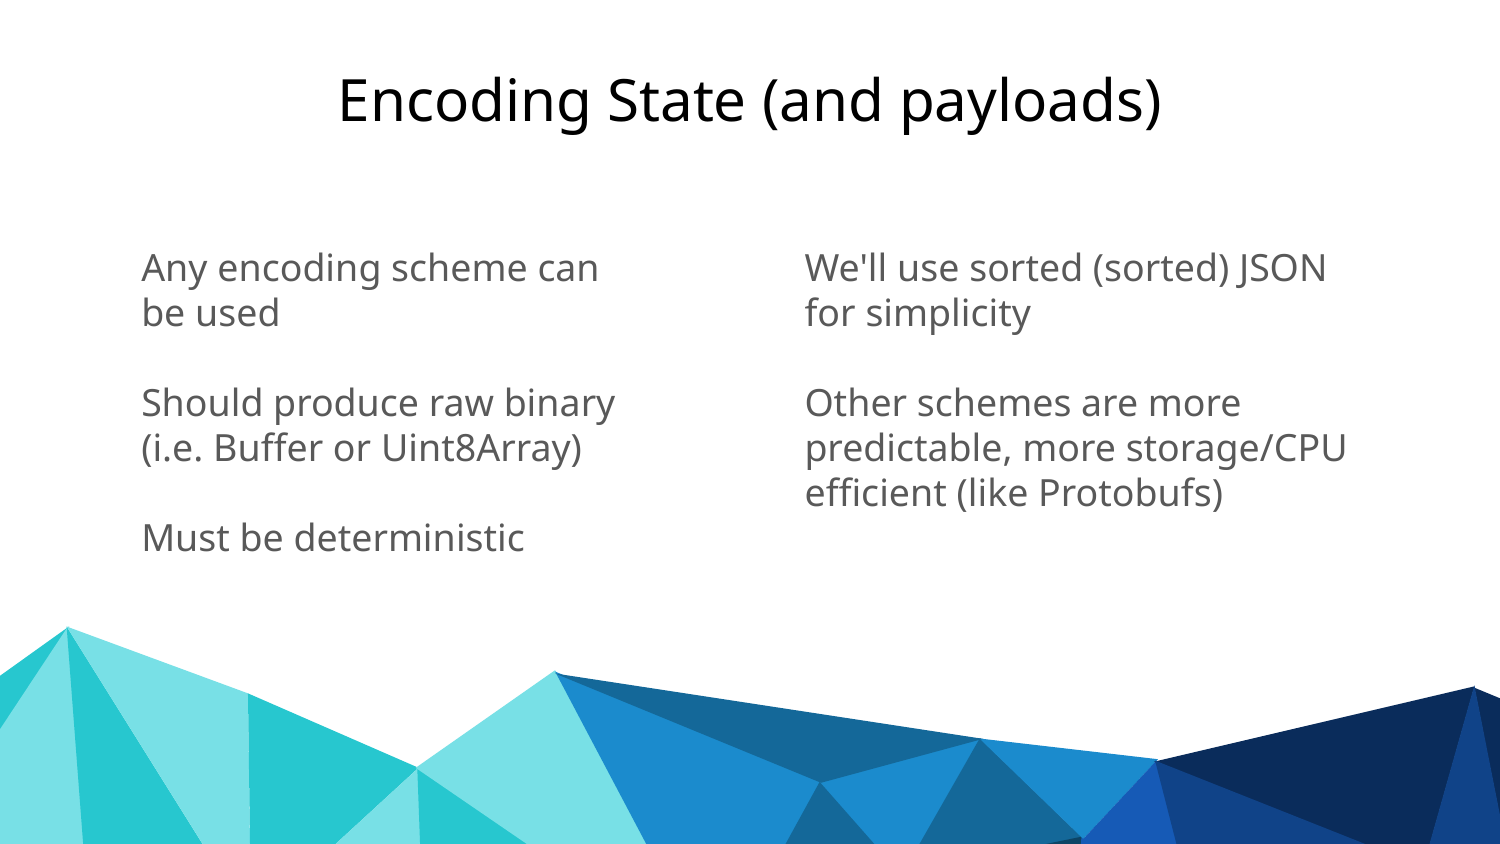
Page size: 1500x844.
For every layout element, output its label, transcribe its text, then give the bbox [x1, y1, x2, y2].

list Any encoding scheme can be used Should produce raw binary (i.e. Buffer or Uint8Array) Must be deterministic [126, 228, 637, 751]
text_box [0, 626, 1500, 844]
list We'll use sorted (sorted) JSON for simplicity Other schemes are more predictable, more storage/CPU efficient (like Protobufs) [789, 228, 1374, 751]
title Encoding State (and payloads) [51, 47, 1449, 142]
